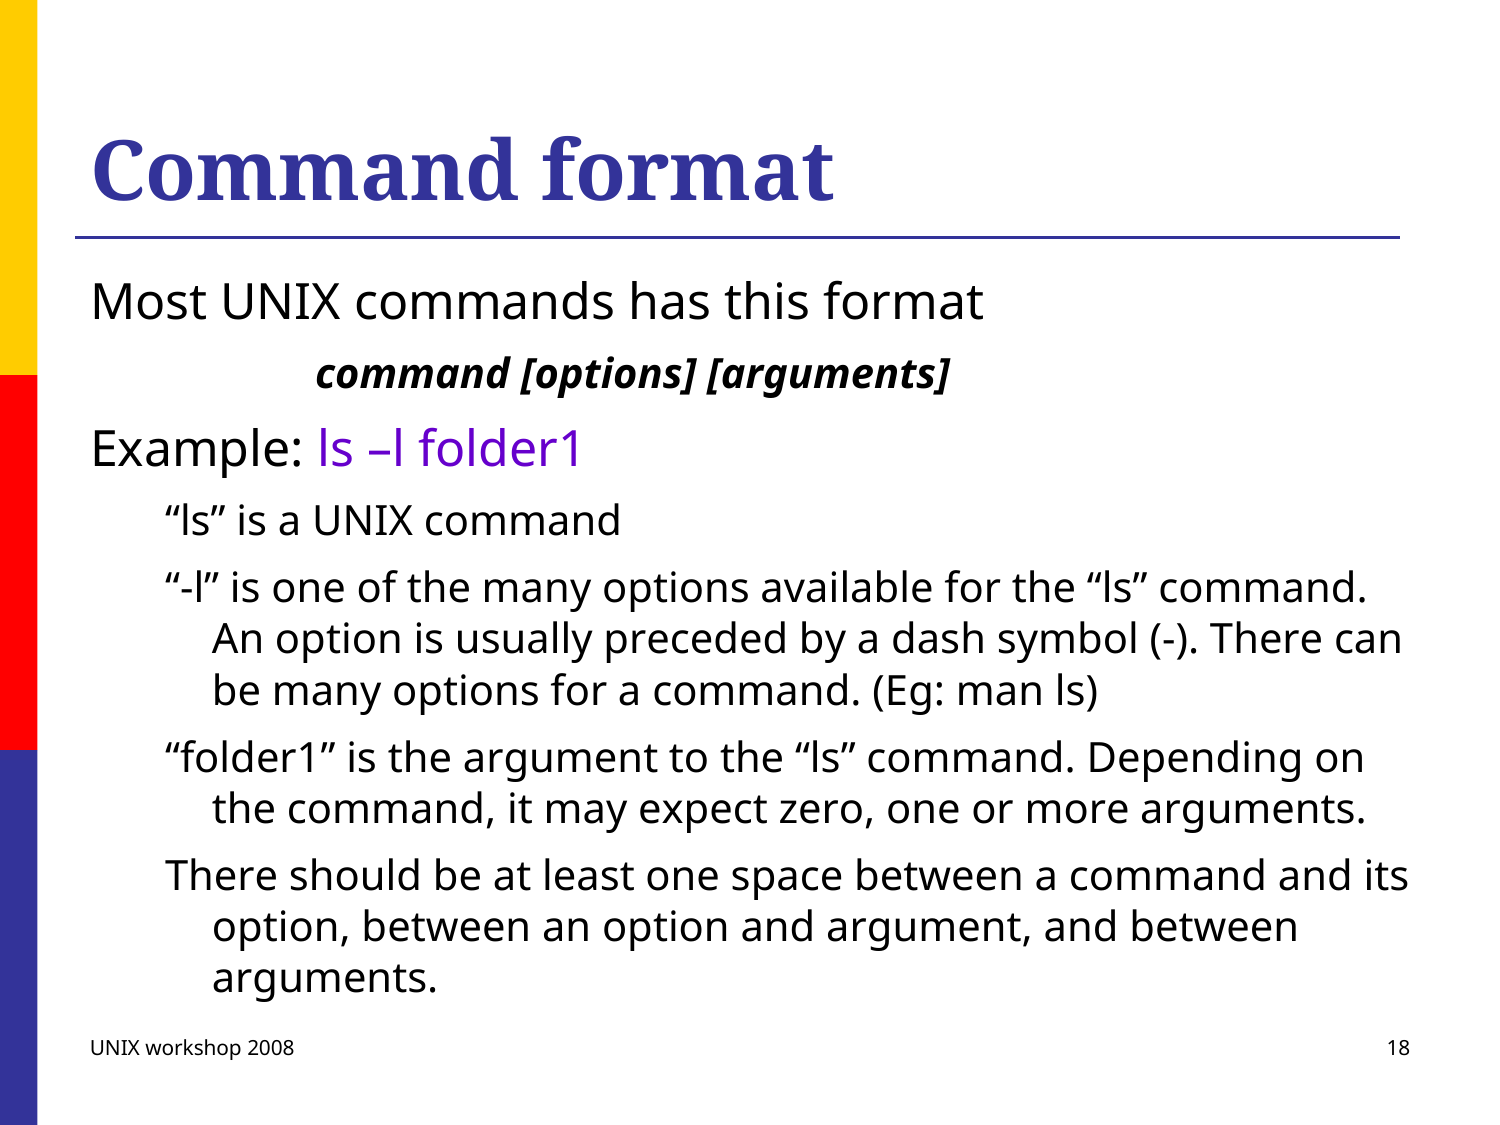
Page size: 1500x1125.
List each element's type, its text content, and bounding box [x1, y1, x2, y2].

title Command format [75, 45, 1426, 233]
text_box UNIX workshop 2008 [74, 1025, 426, 1101]
list Most UNIX commands has this format command [options] [arguments] Example: ls –l folder1 “ls” is a UNIX command “-l” is one of the many options available for the “ls” command. An option is usually preceded by a dash symbol (-). There can be many options for a command. (Eg: man ls) “folder1” is the argument to the “ls” command. Depending on the command, it may expect zero, one or more arguments. There should be at least one space between a command and its option, between an option and argument, and between arguments. [75, 262, 1426, 1038]
text_box <number> [1074, 1038, 1426, 1101]
